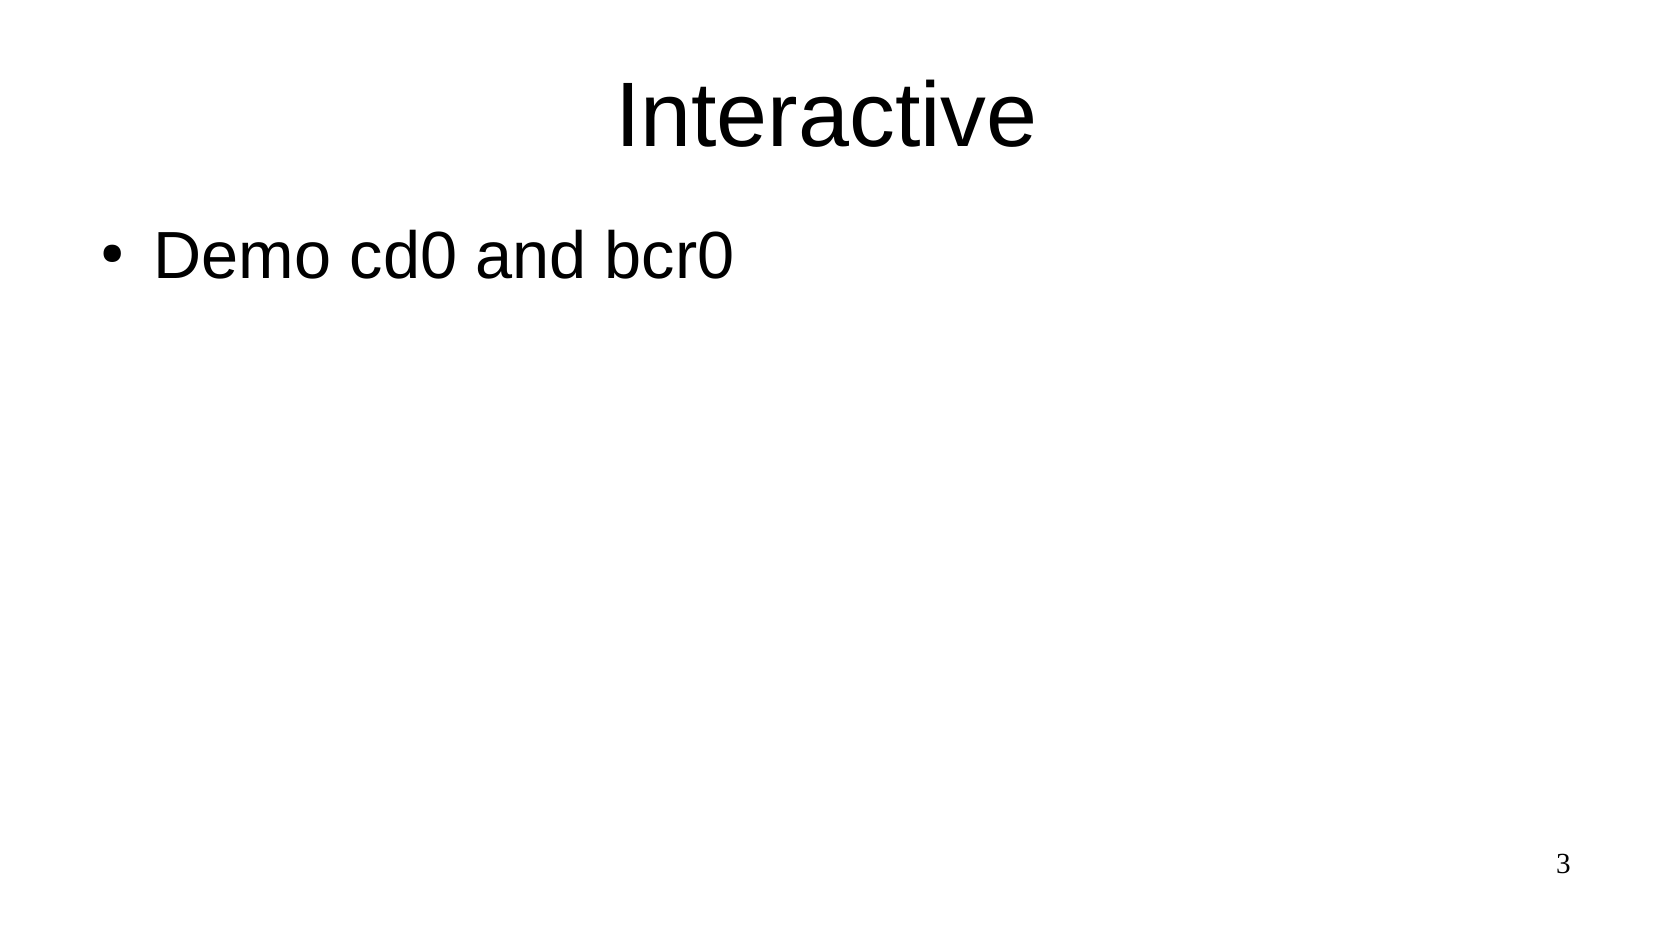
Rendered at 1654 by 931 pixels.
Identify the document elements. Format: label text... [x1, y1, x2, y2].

title Interactive [82, 37, 1571, 193]
list Demo cd0 and bcr0 [82, 217, 1571, 758]
